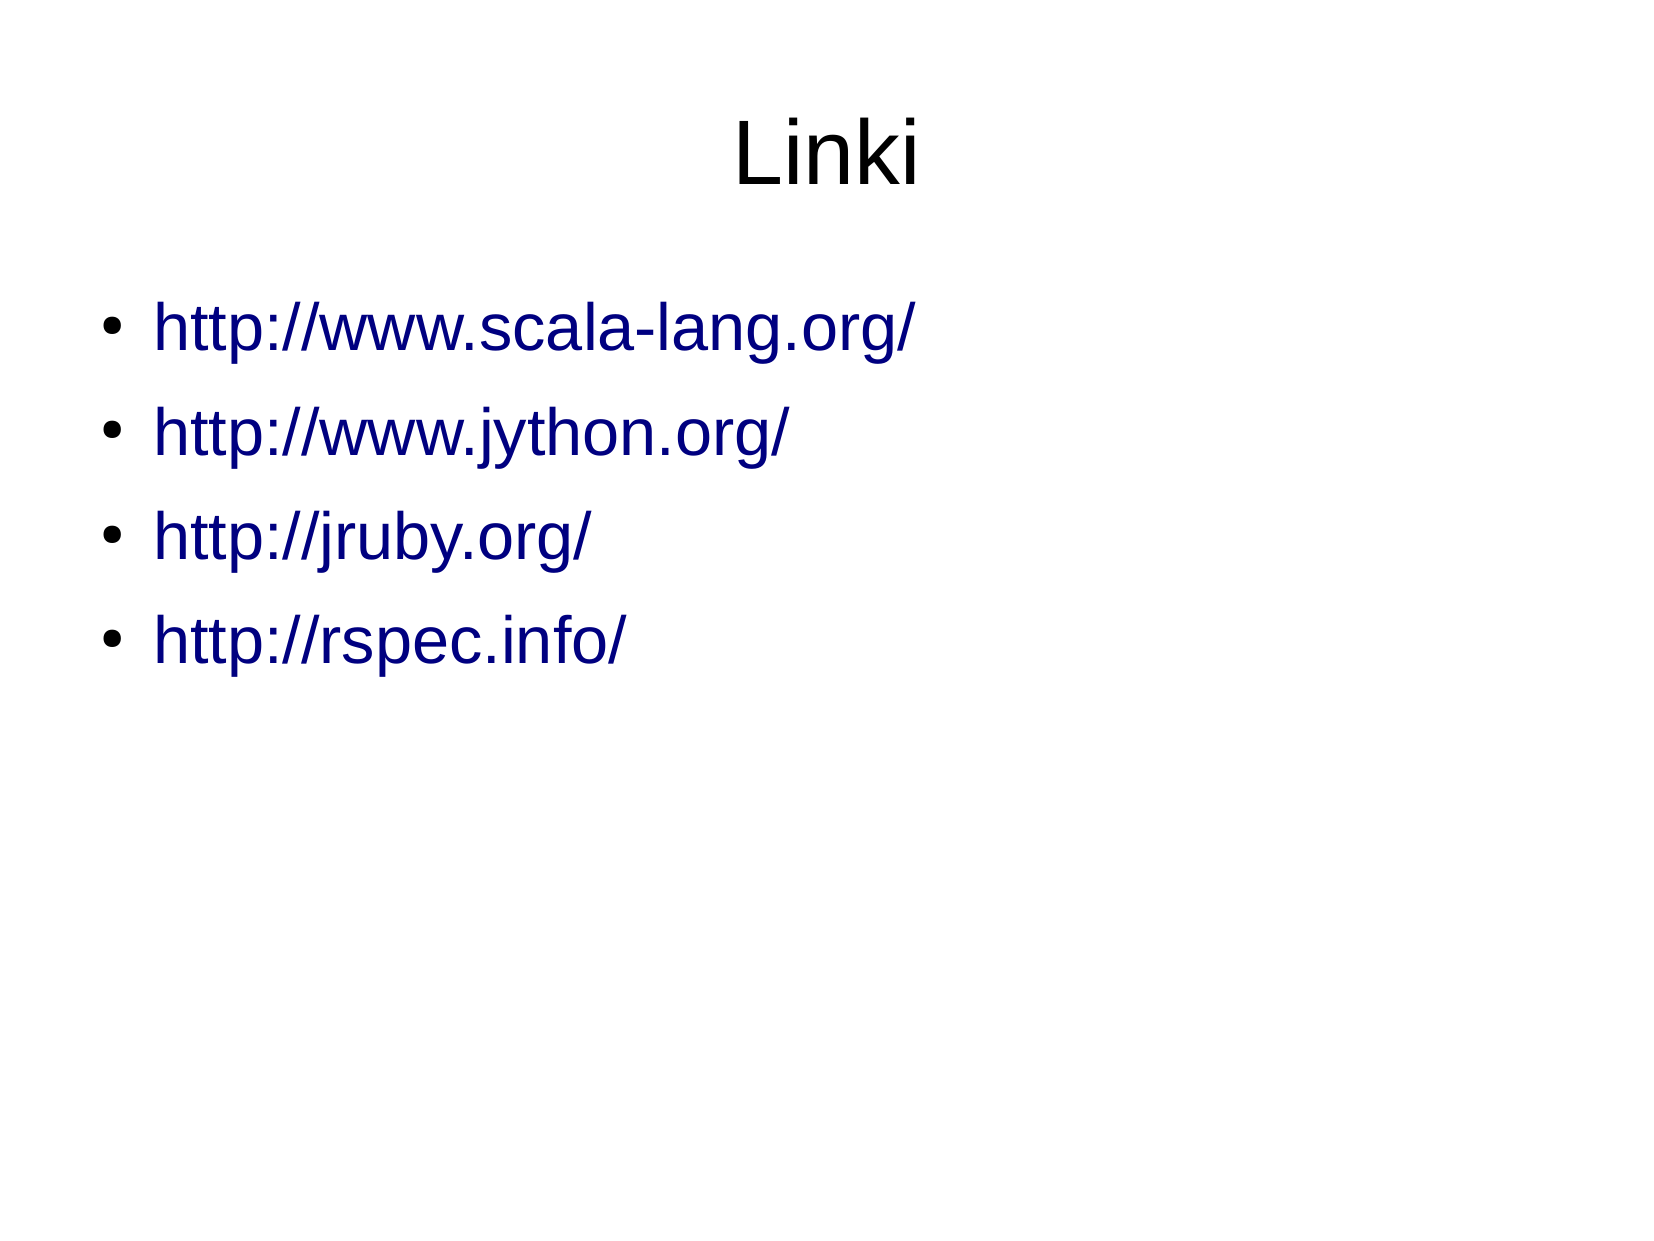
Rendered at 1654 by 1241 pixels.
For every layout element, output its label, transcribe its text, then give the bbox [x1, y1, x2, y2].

title Linki [82, 56, 1571, 250]
list http://www.scala-lang.org/ http://www.jython.org/ http://jruby.org/ http://rspec.info/ [82, 290, 1571, 1094]
